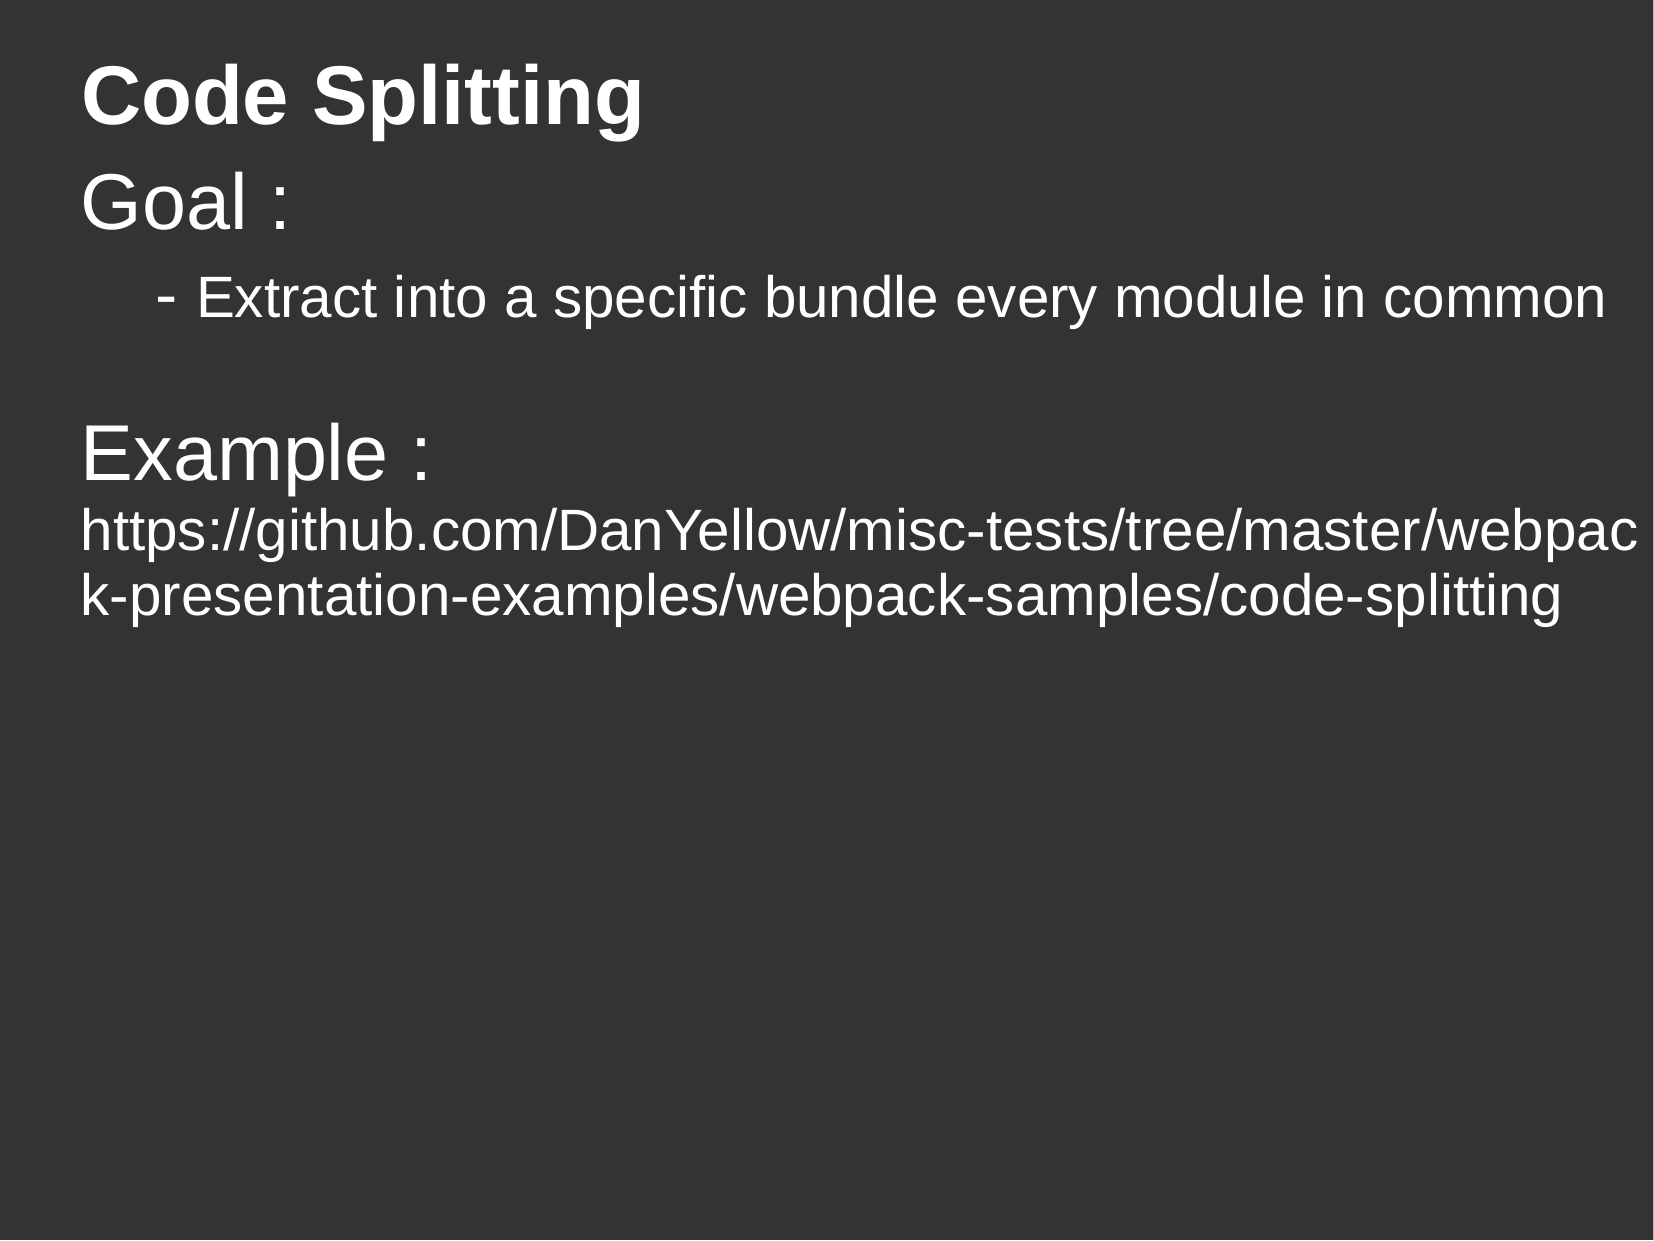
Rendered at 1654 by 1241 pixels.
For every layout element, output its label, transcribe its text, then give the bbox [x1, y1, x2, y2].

title Code Splitting [81, 49, 1570, 257]
title Goal : - Extract into a specific bundle every module in common Example : https://github.com/DanYellow/misc-tests/tree/master/webpack-presentation-examples/webpack-samples/code-splitting [80, 157, 1654, 872]
